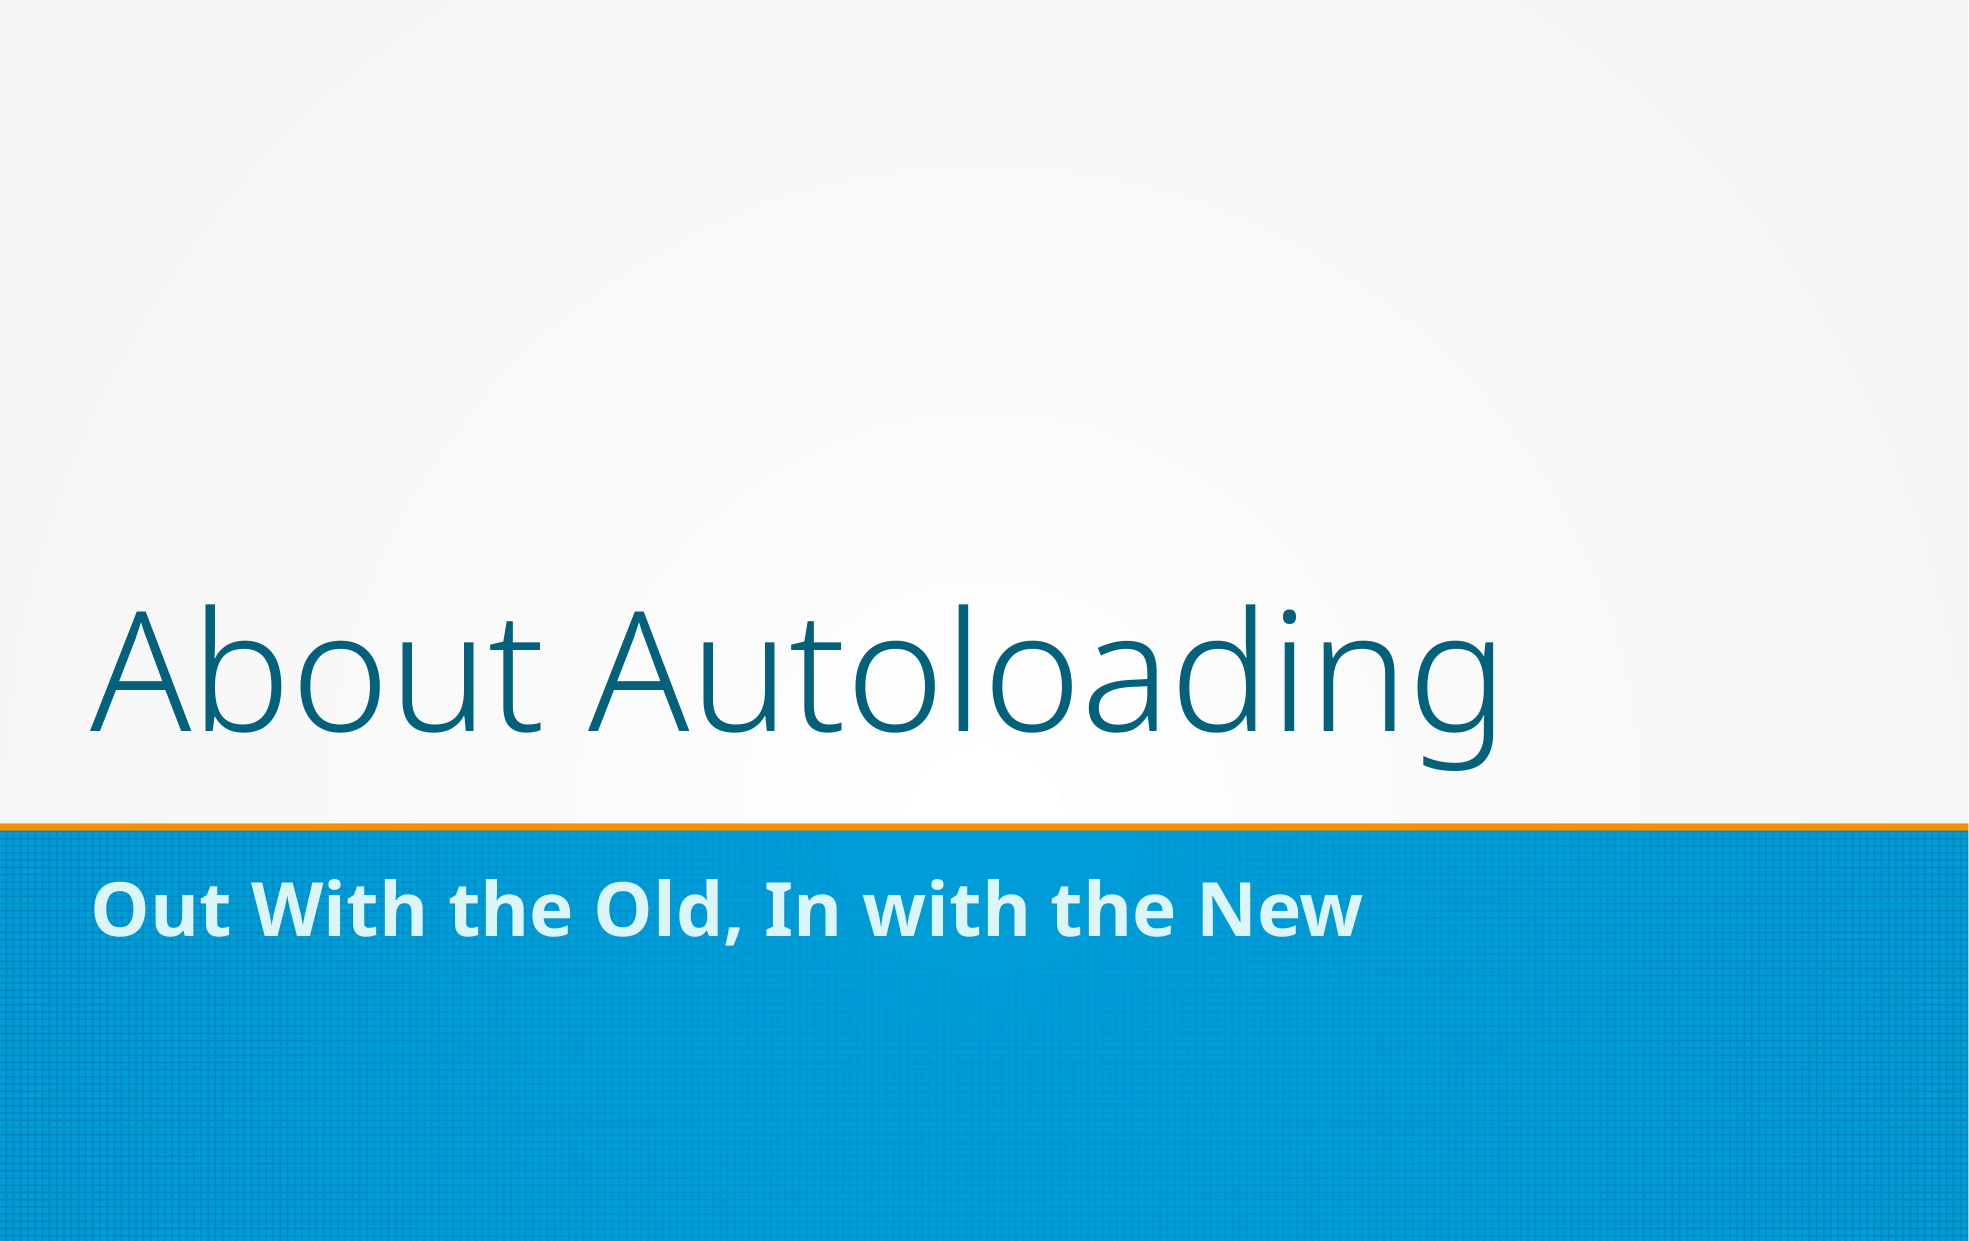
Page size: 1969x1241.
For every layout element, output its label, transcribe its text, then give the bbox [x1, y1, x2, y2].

title About Autoloading [90, 49, 1862, 781]
subtitle Out With the Old, In with the New [90, 855, 1861, 1111]
picture [0, 0, 1969, 830]
